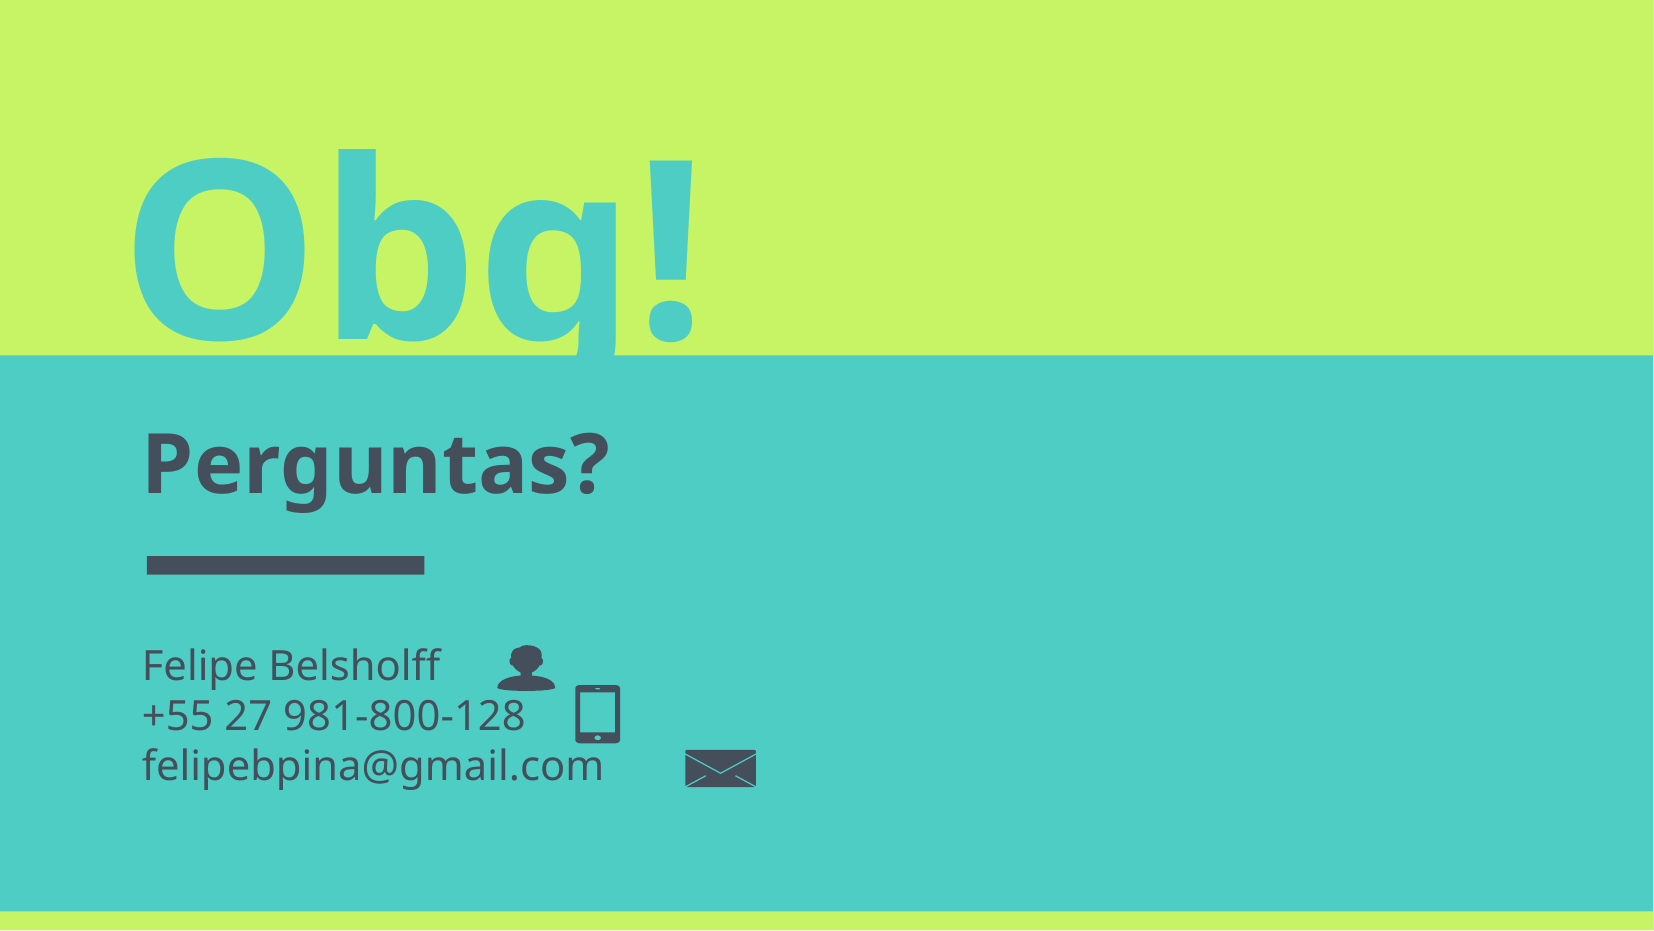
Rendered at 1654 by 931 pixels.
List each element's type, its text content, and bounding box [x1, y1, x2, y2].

subtitle Perguntas? [126, 395, 1036, 509]
text_box [575, 685, 621, 744]
text_box [0, 0, 1654, 356]
list Felipe Belsholff +55 27 981-800-128 felipebpina@gmail.com [126, 623, 1333, 881]
text_box [146, 556, 425, 575]
text_box [199, 189, 241, 194]
title Obg! [105, 194, 1326, 405]
text_box [497, 645, 556, 691]
text_box [685, 749, 756, 788]
